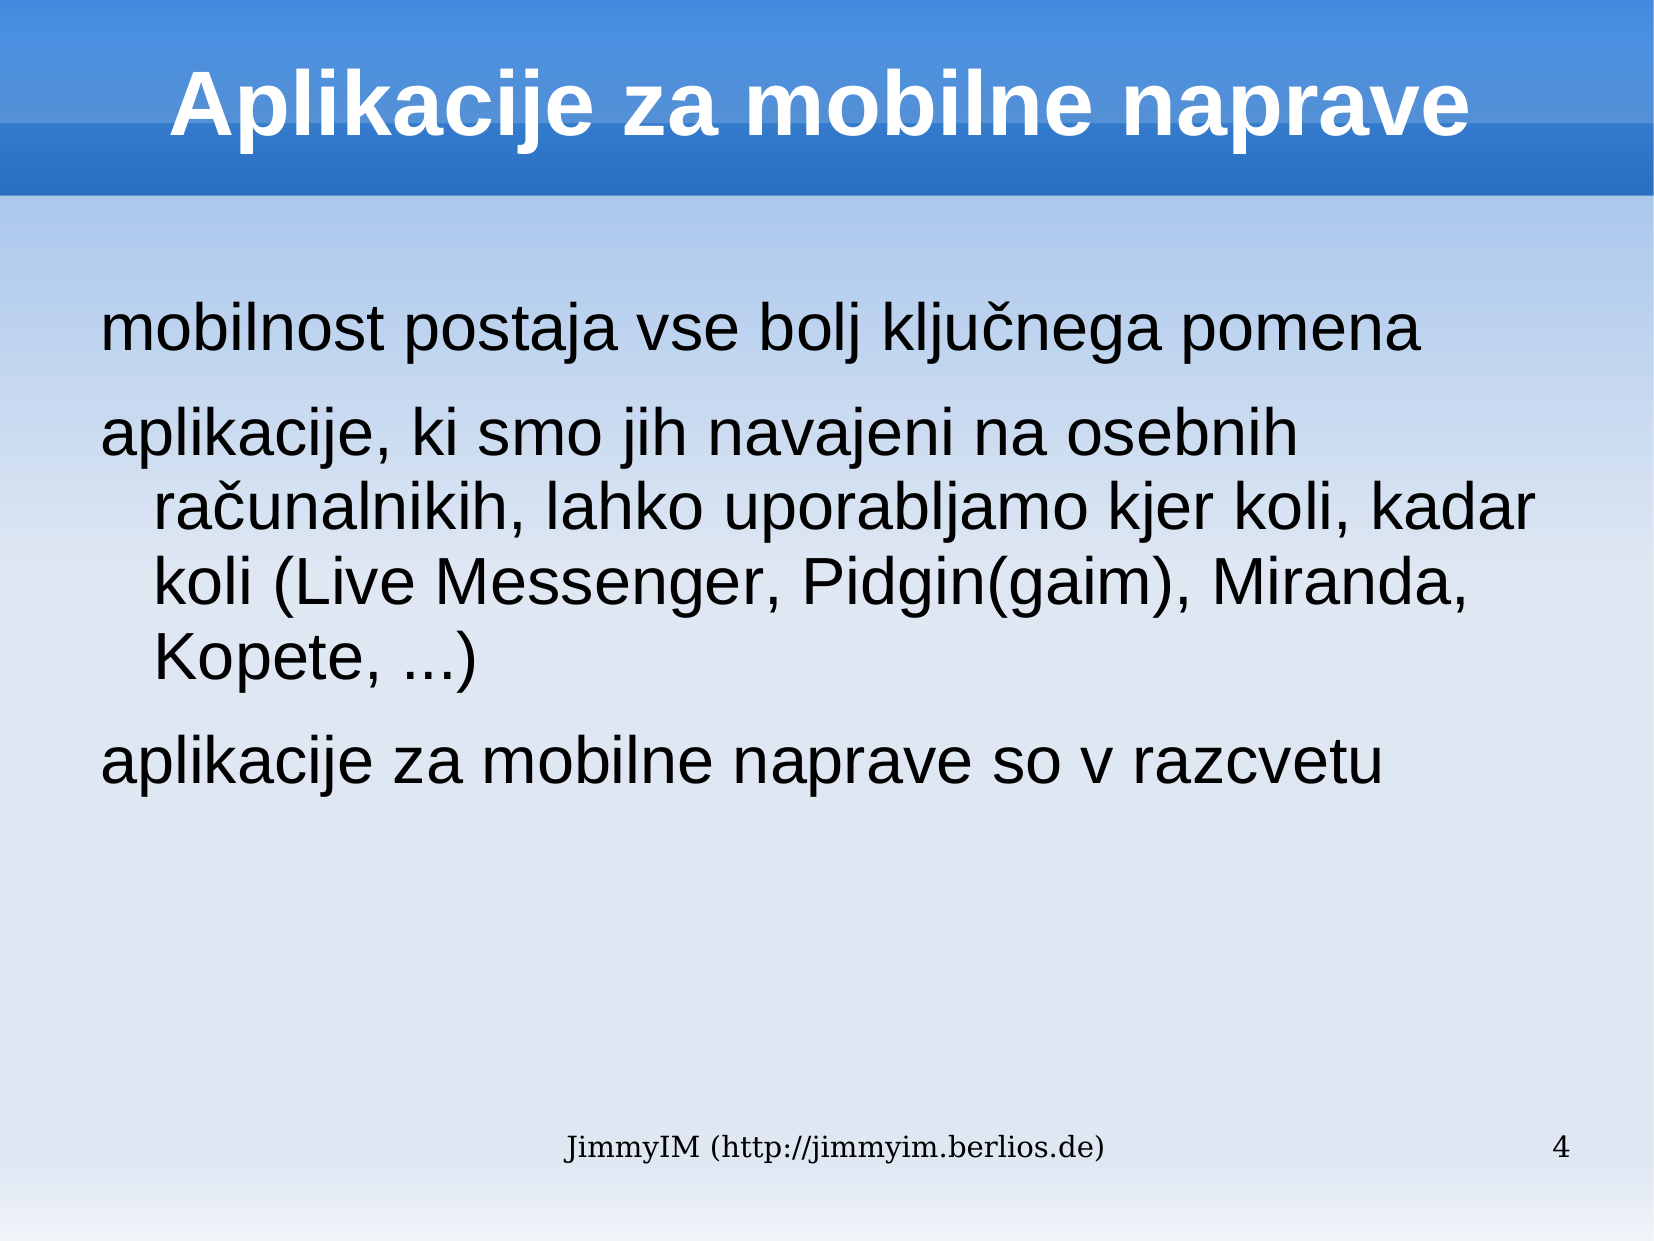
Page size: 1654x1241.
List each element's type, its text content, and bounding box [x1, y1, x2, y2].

picture [0, 0, 1654, 1241]
title Aplikacije za mobilne naprave [76, 0, 1565, 208]
list mobilnost postaja vse bolj ključnega pomena aplikacije, ki smo jih navajeni na osebnih računalnikih, lahko uporabljamo kjer koli, kadar koli (Live Messenger, Pidgin(gaim), Miranda, Kopete, ...) aplikacije za mobilne naprave so v razcvetu [82, 290, 1571, 1109]
